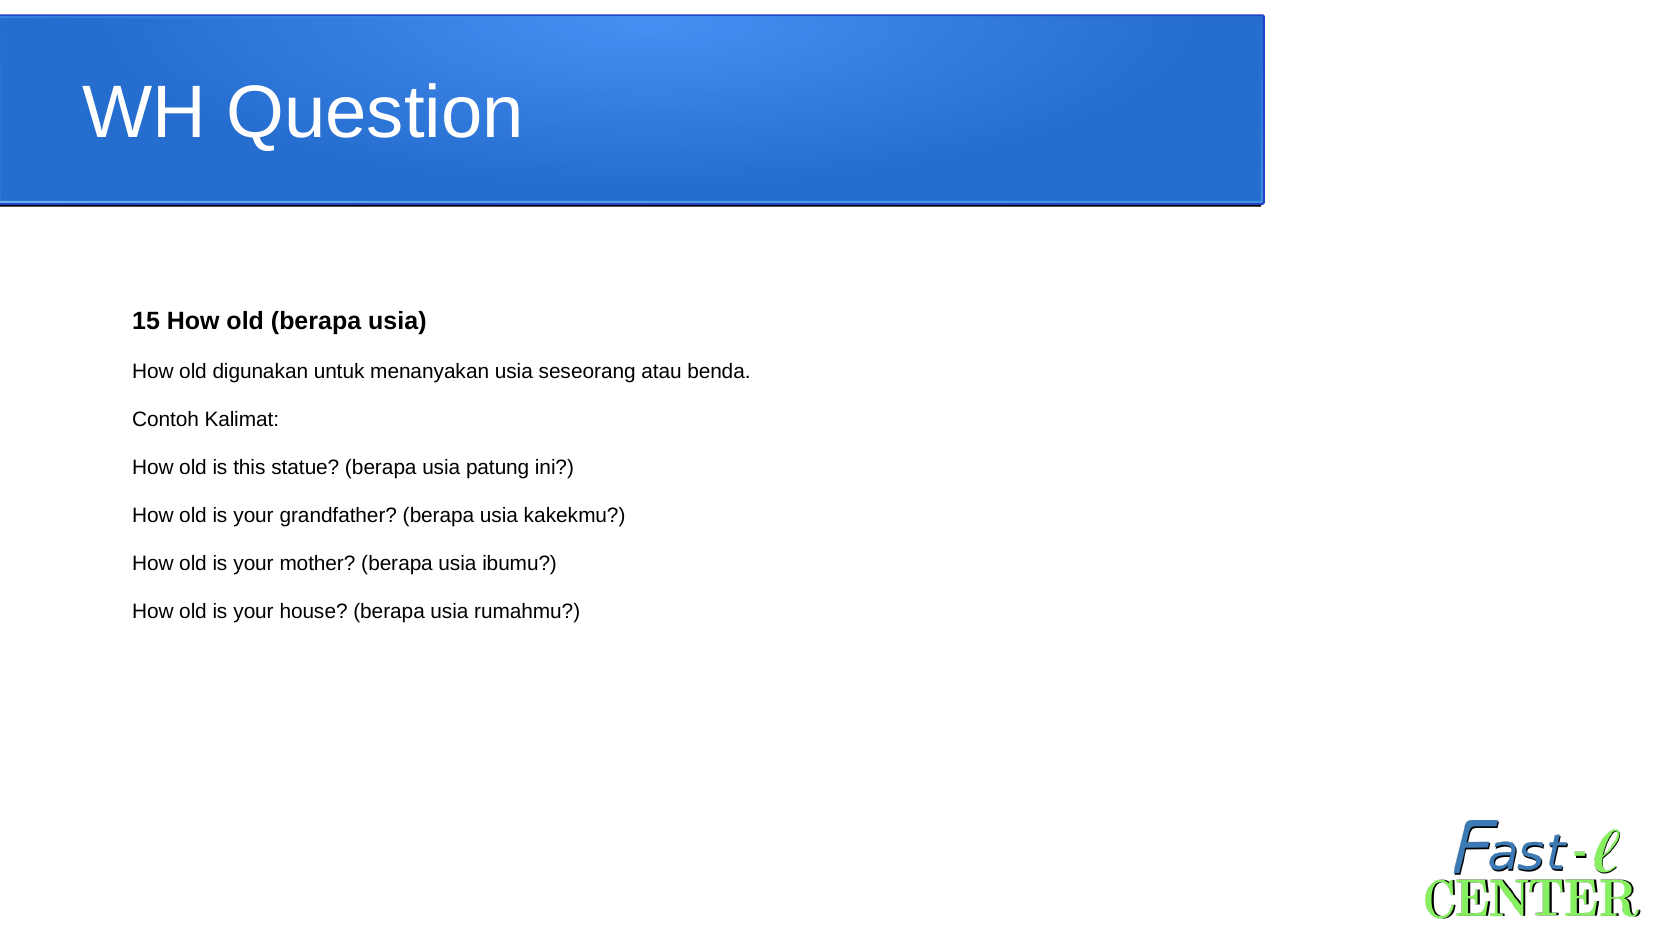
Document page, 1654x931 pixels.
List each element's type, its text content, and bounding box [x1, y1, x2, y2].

title WH Question [82, 35, 1235, 189]
picture [1425, 820, 1641, 921]
text_box 15 How old (berapa usia) How old digunakan untuk menanyakan usia seseorang atau benda. Contoh Kalimat: How old is this statue? (berapa usia patung ini?) How old is your grandfather? (berapa usia kakekmu?) How old is your mother? (berapa usia ibumu?) How old is your house? (berapa usia rumahmu?) [117, 299, 832, 690]
